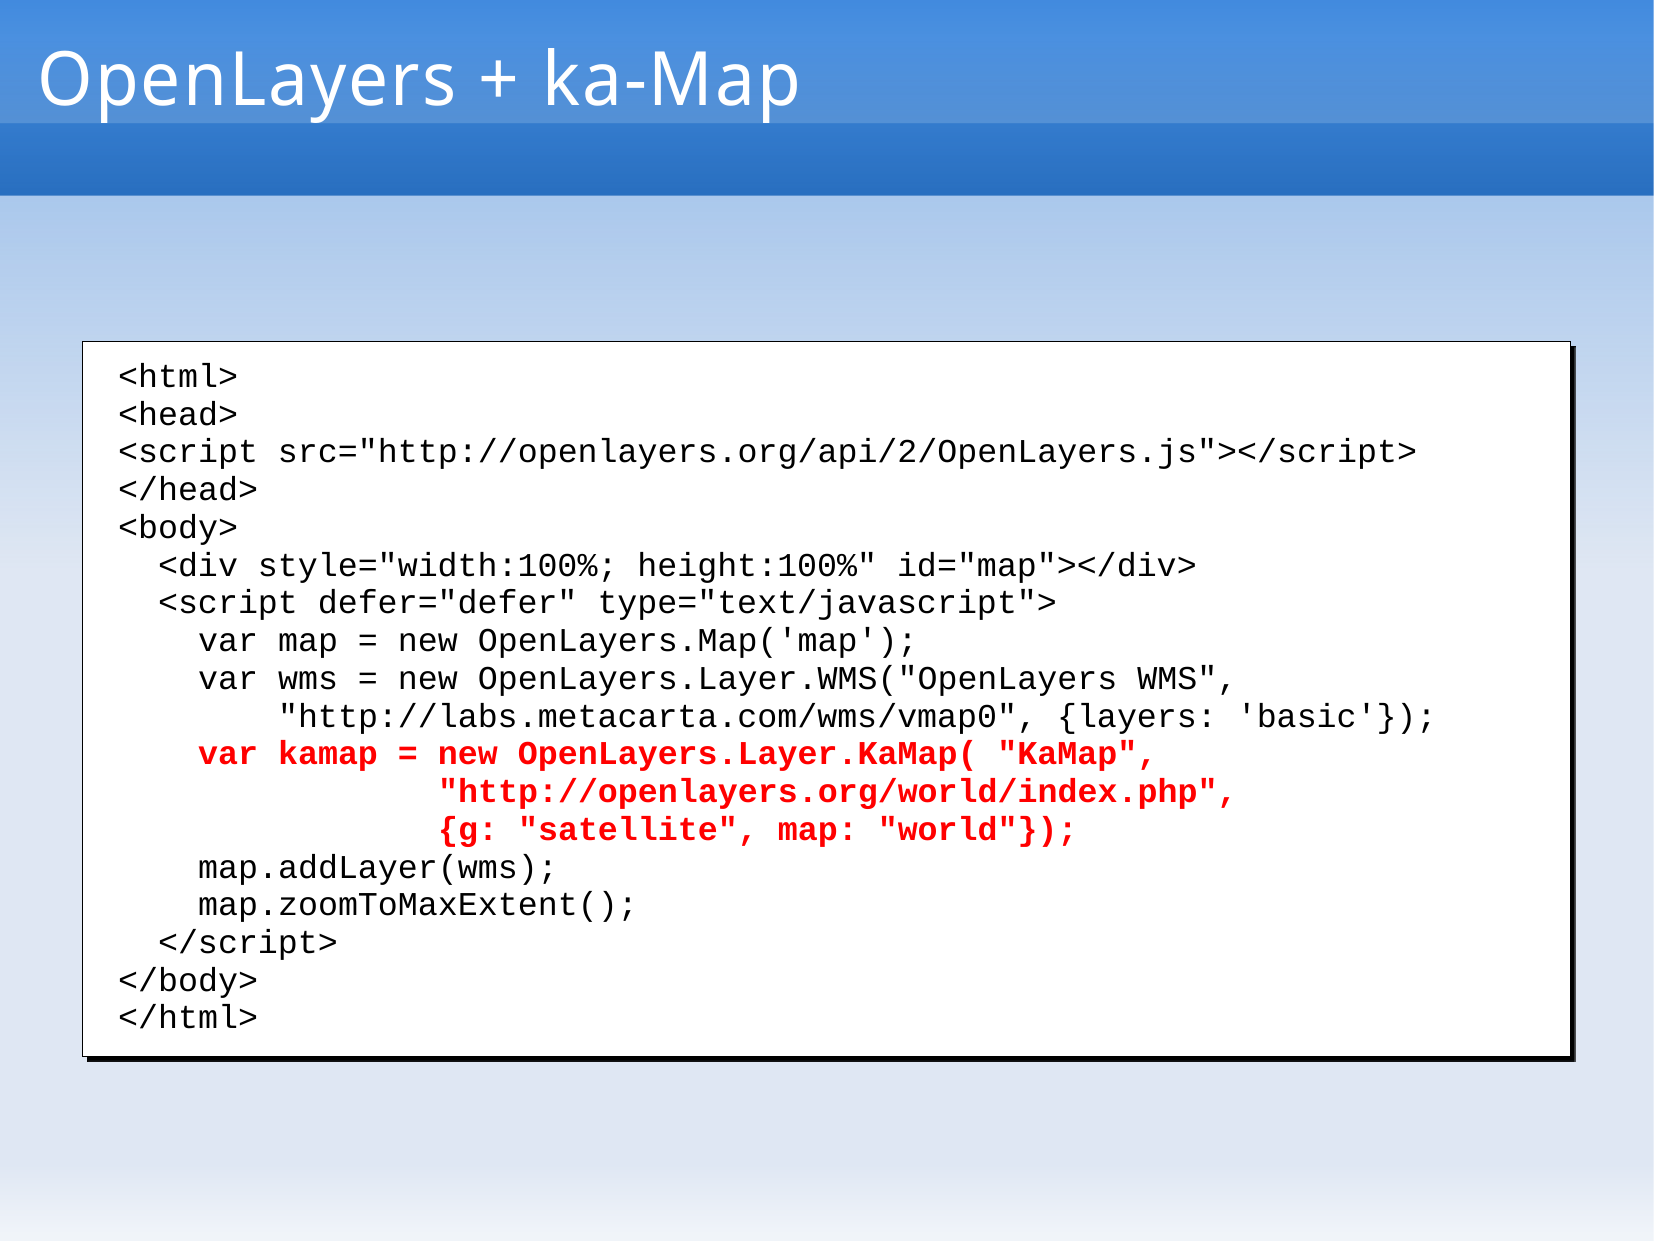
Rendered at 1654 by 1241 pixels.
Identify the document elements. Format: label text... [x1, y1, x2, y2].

subtitle <html> <head> <script src="http://openlayers.org/api/2/OpenLayers.js"></script> </head> <body> <div style="width:100%; height:100%" id="map"></div> <script defer="defer" type="text/javascript"> var map = new OpenLayers.Map('map'); var wms = new OpenLayers.Layer.WMS("OpenLayers WMS", "http://labs.metacarta.com/wms/vmap0", {layers: 'basic'}); var kamap = new OpenLayers.Layer.KaMap( "KaMap", "http://openlayers.org/world/index.php", {g: "satellite", map: "world"}); map.addLayer(wms); map.zoomToMaxExtent(); </script> </body> </html> [82, 341, 1571, 1057]
title OpenLayers + ka-Map [37, 2, 1463, 151]
picture [0, 0, 1654, 1241]
